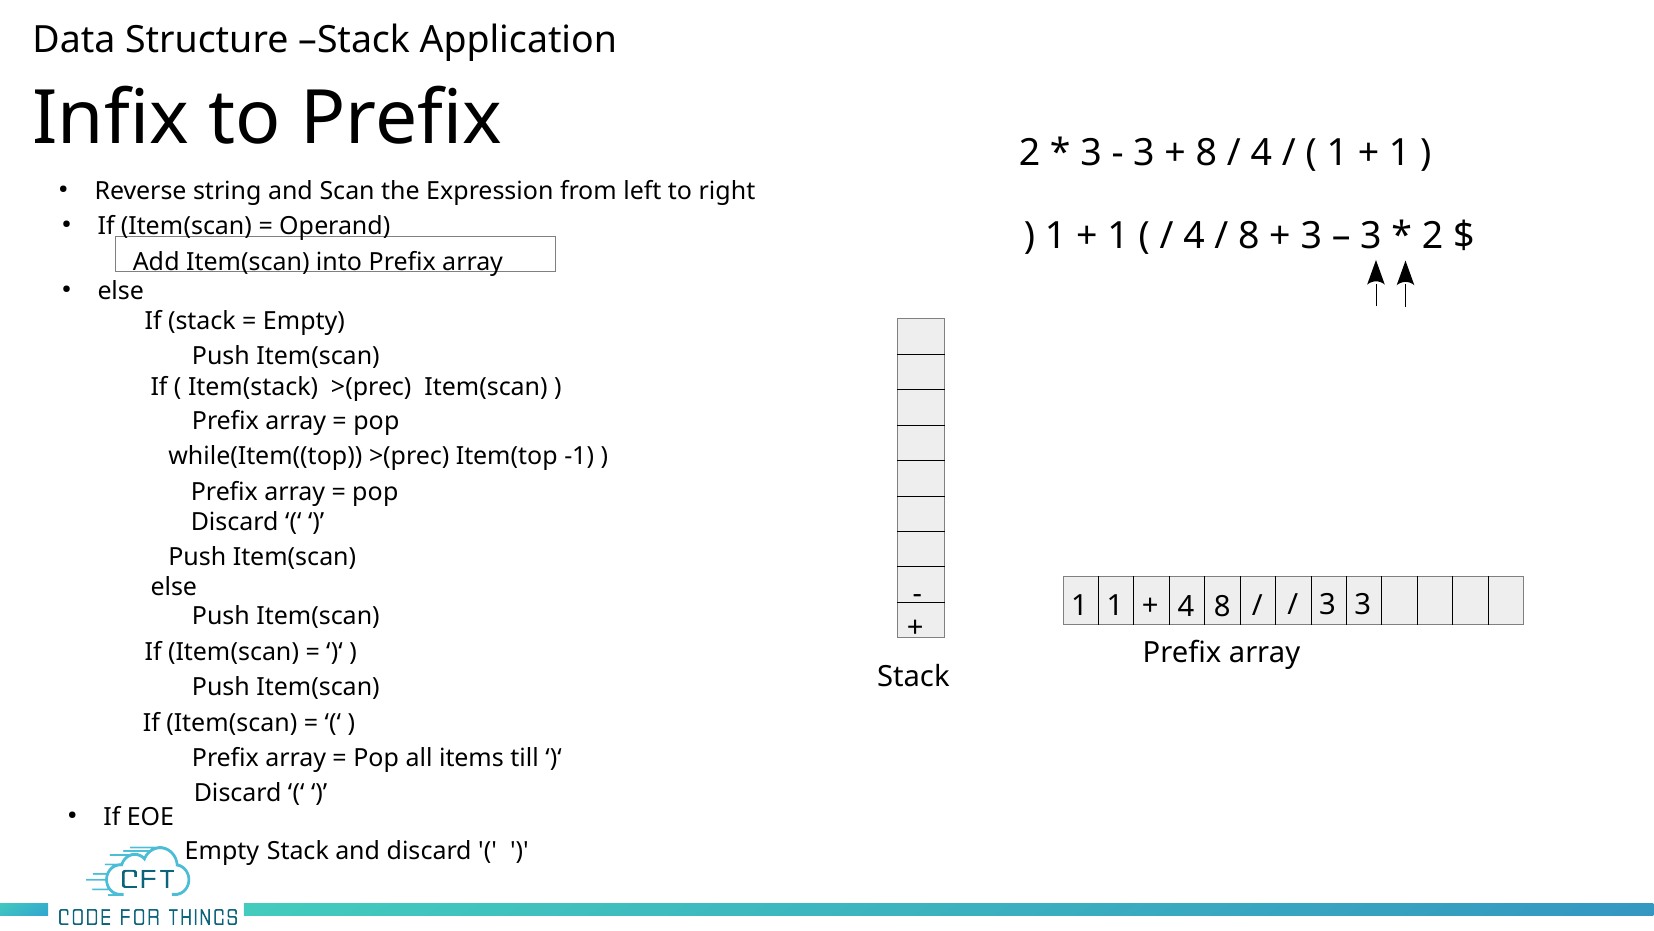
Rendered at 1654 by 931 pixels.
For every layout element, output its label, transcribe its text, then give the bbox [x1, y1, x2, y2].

text_box ) 1 + 1 ( / 4 / 8 + 3 – 3 * 2 $ [973, 200, 1577, 260]
text_box Reverse string and Scan the Expression from left to right [44, 165, 960, 225]
text_box Empty Stack and discard '(' ')' [134, 820, 656, 880]
text_box - [897, 565, 943, 598]
text_box Prefix array = pop [140, 466, 442, 526]
text_box [897, 390, 945, 425]
text_box [897, 461, 945, 496]
text_box / [1272, 575, 1317, 626]
picture [59, 846, 237, 925]
text_box If (Item(scan) = Operand) [47, 200, 491, 260]
text_box while(Item((top)) >(prec) Item(top -1) ) [118, 430, 762, 489]
text_box Push Item(scan) [118, 531, 390, 576]
text_box [1453, 576, 1488, 625]
text_box [897, 532, 945, 566]
text_box Add Item(scan) into Prefix array [82, 236, 780, 286]
text_box Prefix array [1128, 626, 1341, 674]
title Data Structure –Stack Application Infix to Prefix [32, 12, 1536, 166]
text_box 8 [1211, 577, 1237, 627]
text_box 2 * 3 - 3 + 8 / 4 / ( 1 + 1 ) [968, 118, 1554, 178]
text_box 3 [1304, 576, 1339, 626]
text_box [897, 426, 945, 460]
text_box Prefix array = pop [141, 395, 498, 430]
text_box [1388, 576, 1417, 625]
text_box Push Item(scan) [141, 330, 473, 390]
text_box Discard ‘(‘ ‘)’ [140, 496, 376, 531]
text_box else [47, 265, 213, 325]
text_box Push Item(scan) [141, 590, 414, 625]
text_box Prefix array = Pop all items till ‘)‘ [141, 732, 685, 792]
text_box [897, 355, 945, 389]
text_box [1418, 576, 1452, 625]
text_box Discard ‘(‘ ‘)’ [143, 767, 475, 812]
text_box 1 [1091, 577, 1127, 627]
text_box / [1237, 577, 1282, 627]
text_box If ( Item(stack) >(prec) Item(scan) ) [100, 360, 632, 406]
text_box 4 [1162, 577, 1211, 627]
text_box 3 [1339, 576, 1388, 626]
text_box Stack [862, 647, 973, 697]
text_box If (stack = Empty) [94, 295, 449, 355]
text_box [897, 497, 945, 531]
text_box [897, 318, 945, 354]
text_box else [100, 561, 243, 621]
text_box If EOE [53, 791, 201, 836]
text_box + [1127, 577, 1162, 627]
text_box [1489, 576, 1524, 625]
text_box If (Item(scan) = ‘)‘ ) [94, 625, 508, 671]
text_box If (Item(scan) = ‘(‘ ) [92, 696, 449, 756]
text_box + [892, 598, 947, 649]
text_box Push Item(scan) [141, 661, 473, 706]
text_box 1 [1056, 576, 1105, 627]
